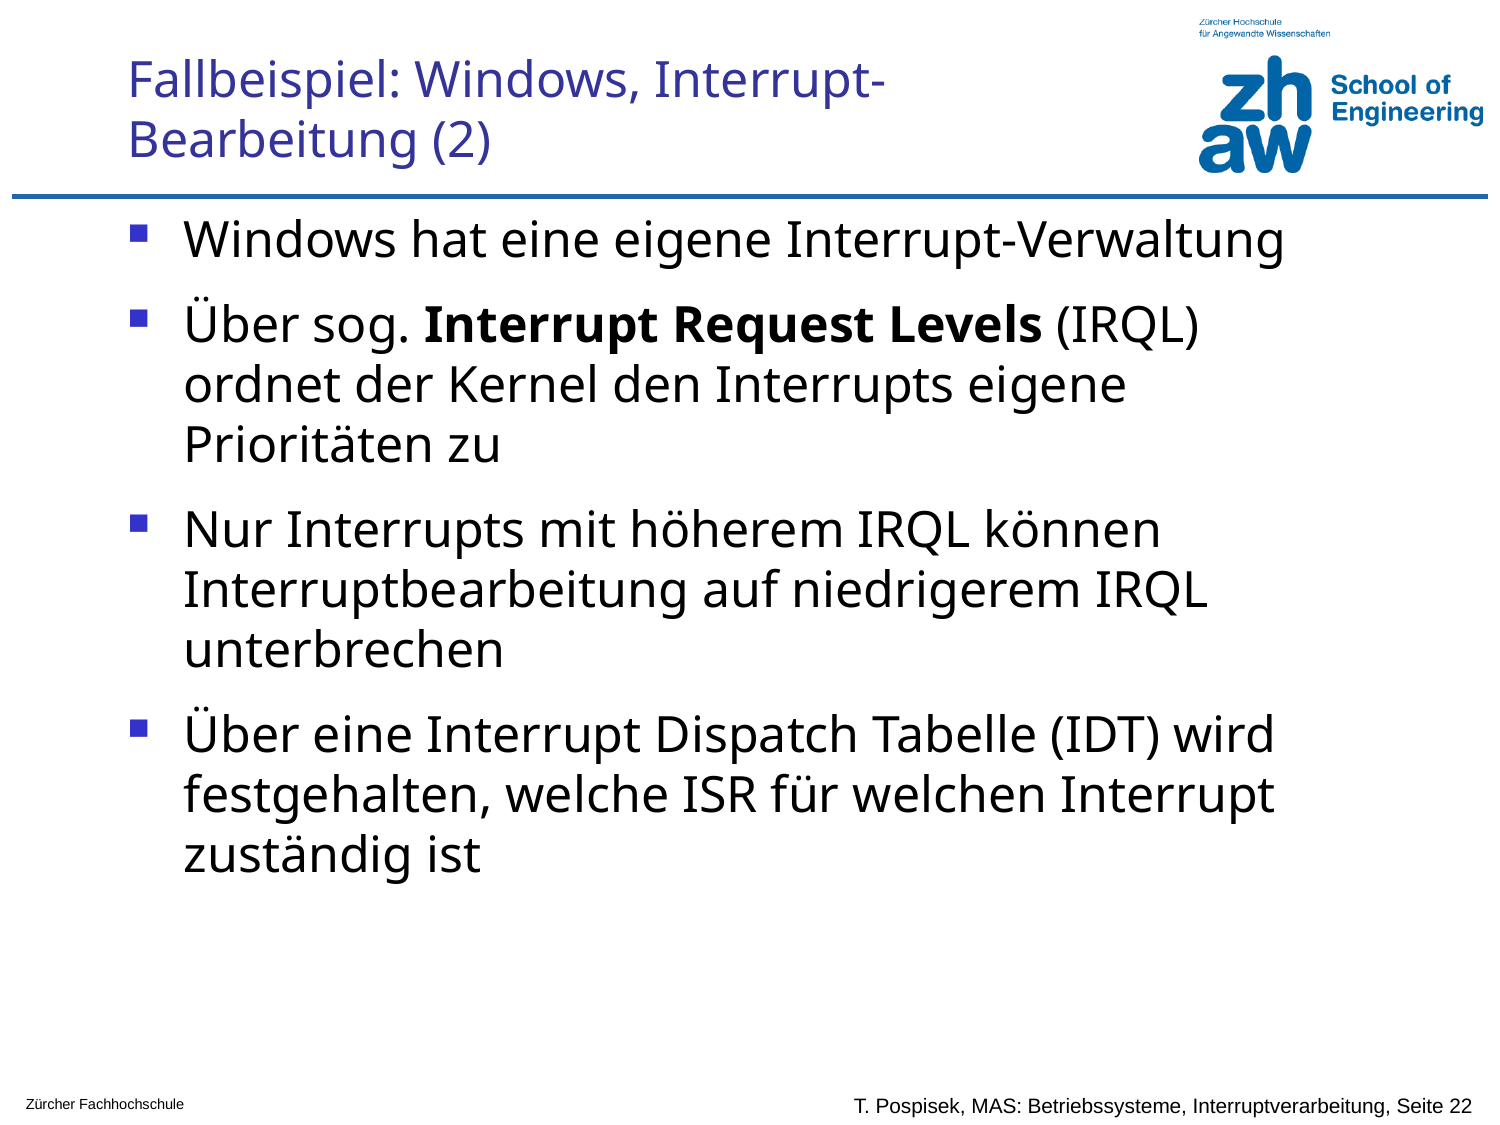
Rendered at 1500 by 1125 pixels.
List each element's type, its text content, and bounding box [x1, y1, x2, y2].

picture [1199, 19, 1483, 173]
list Windows hat eine eigene Interrupt-Verwaltung Über sog. Interrupt Request Levels (IRQL) ordnet der Kernel den Interrupts eigene Prioritäten zu Nur Interrupts mit höherem IRQL können Interruptbearbeitung auf niedrigerem IRQL unterbrechen Über eine Interrupt Dispatch Tabelle (IDT) wird festgehalten, welche ISR für welchen Interrupt zuständig ist [112, 200, 1375, 938]
title Fallbeispiel: Windows, Interrupt-Bearbeitung (2) [112, 50, 1146, 175]
